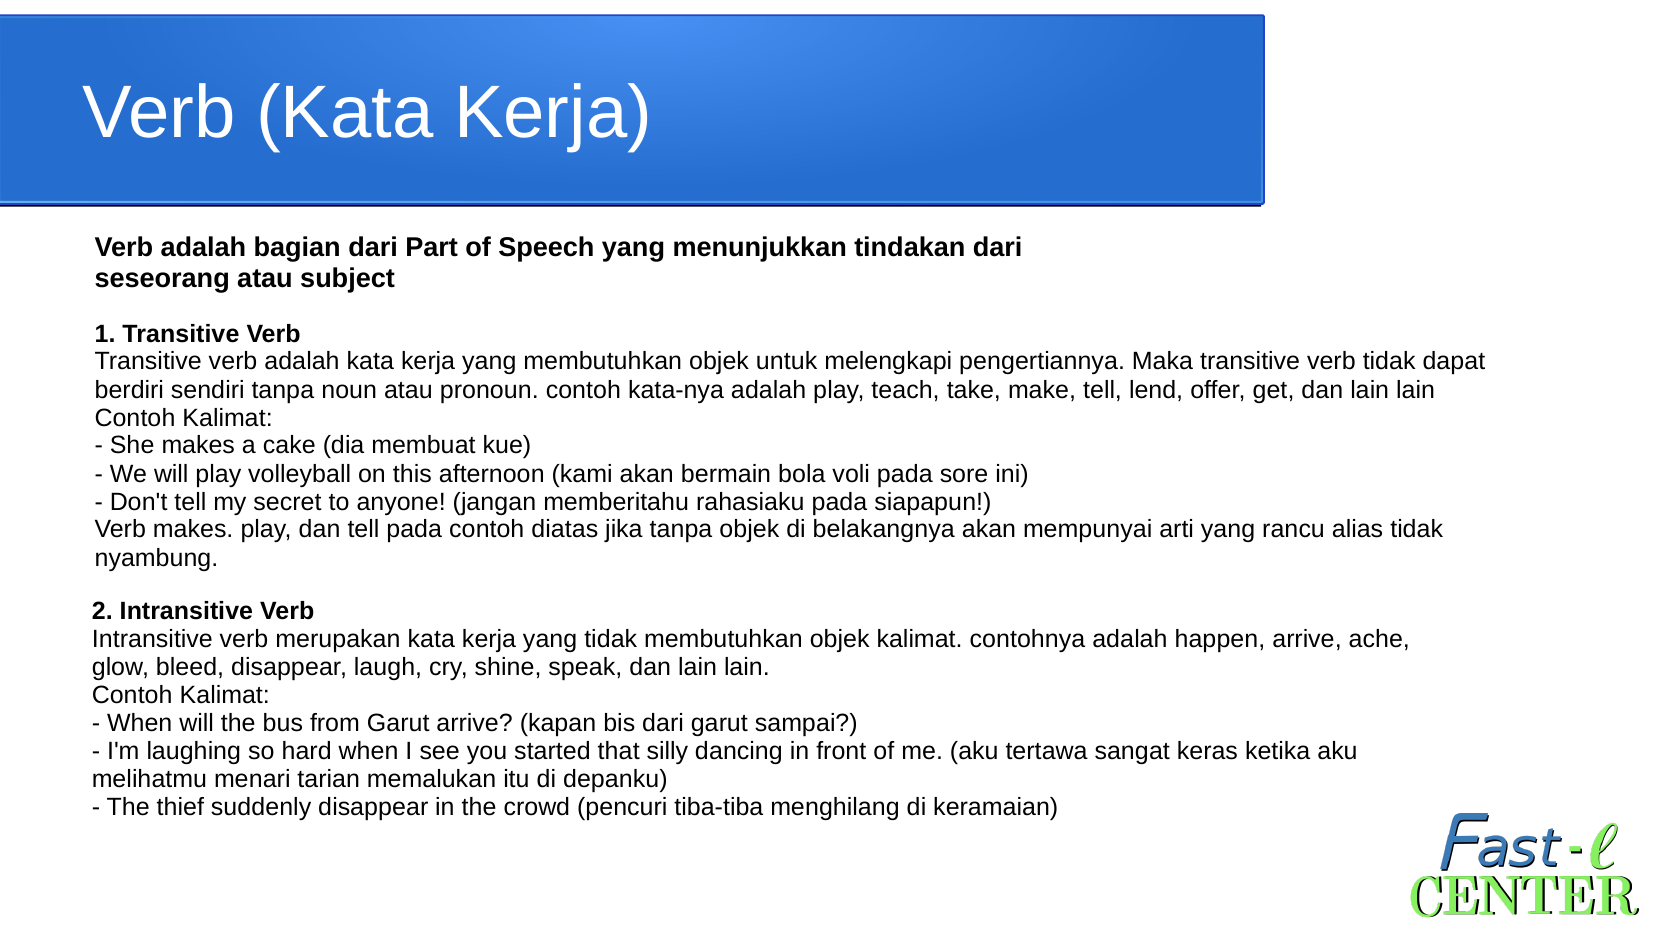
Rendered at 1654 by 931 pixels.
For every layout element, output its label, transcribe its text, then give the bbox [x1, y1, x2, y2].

text_box 1. Transitive Verb Transitive verb adalah kata kerja yang membutuhkan objek untuk melengkapi pengertiannya. Maka transitive verb tidak dapat berdiri sendiri tanpa noun atau pronoun. contoh kata-nya adalah play, teach, take, make, tell, lend, offer, get, dan lain lain Contoh Kalimat: - She makes a cake (dia membuat kue) - We will play volleyball on this afternoon (kami akan bermain bola voli pada sore ini) - Don't tell my secret to anyone! (jangan memberitahu rahasiaku pada siapapun!) Verb makes. play, dan tell pada contoh diatas jika tanpa objek di belakangnya akan mempunyai arti yang rancu alias tidak nyambung. [79, 311, 1531, 607]
text_box 2. Intransitive Verb Intransitive verb merupakan kata kerja yang tidak membutuhkan objek kalimat. contohnya adalah happen, arrive, ache, glow, bleed, disappear, laugh, cry, shine, speak, dan lain lain. Contoh Kalimat: - When will the bus from Garut arrive? (kapan bis dari garut sampai?) - I'm laughing so hard when I see you started that silly dancing in front of me. (aku tertawa sangat keras ketika aku melihatmu menari tarian memalukan itu di depanku) - The thief suddenly disappear in the crowd (pencuri tiba-tiba menghilang di keramaian) [77, 589, 1441, 829]
title Verb (Kata Kerja) [82, 35, 1235, 189]
text_box Verb adalah bagian dari Part of Speech yang menunjukkan tindakan dari seseorang atau subject [79, 225, 1070, 311]
picture [1410, 813, 1640, 920]
